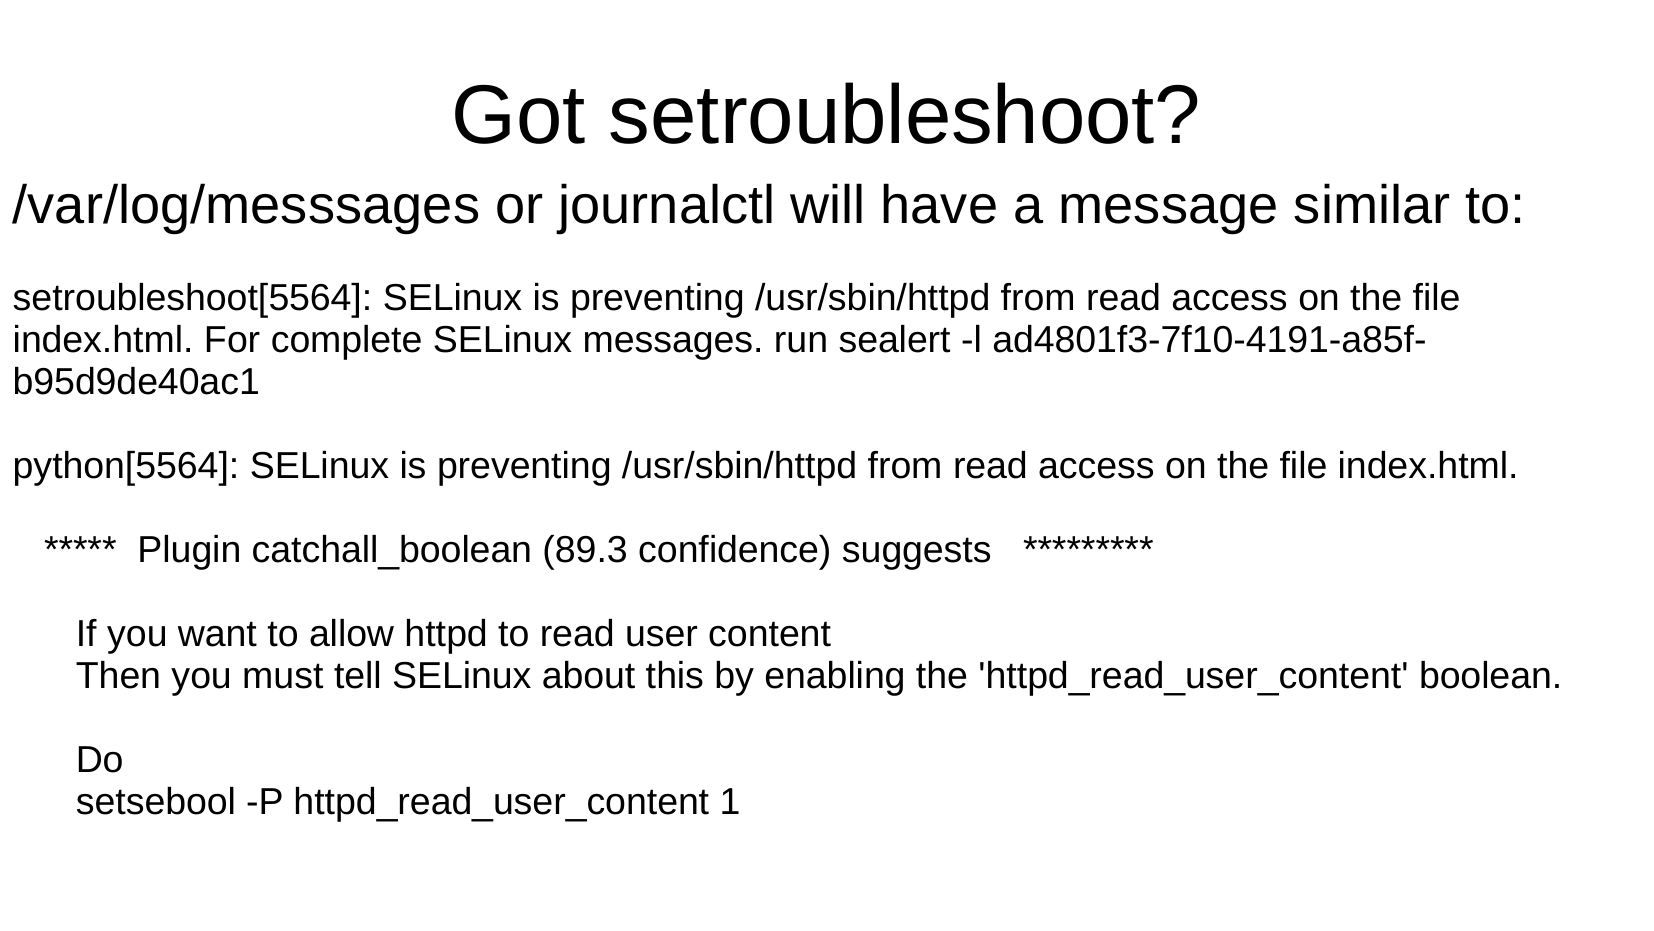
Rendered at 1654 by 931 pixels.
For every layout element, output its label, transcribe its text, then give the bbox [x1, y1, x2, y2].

text_box /var/log/messsages or journalctl will have a message similar to: setroubleshoot[5564]: SELinux is preventing /usr/sbin/httpd from read access on the file index.html. For complete SELinux messages. run sealert -l ad4801f3-7f10-4191-a85f-b95d9de40ac1 python[5564]: SELinux is preventing /usr/sbin/httpd from read access on the file index.html. ***** Plugin catchall_boolean (89.3 confidence) suggests ********* If you want to allow httpd to read user content Then you must tell SELinux about this by enabling the 'httpd_read_user_content' boolean. Do setsebool -P httpd_read_user_content 1 [0, 166, 1654, 893]
title Got setroubleshoot? [82, 36, 1571, 166]
